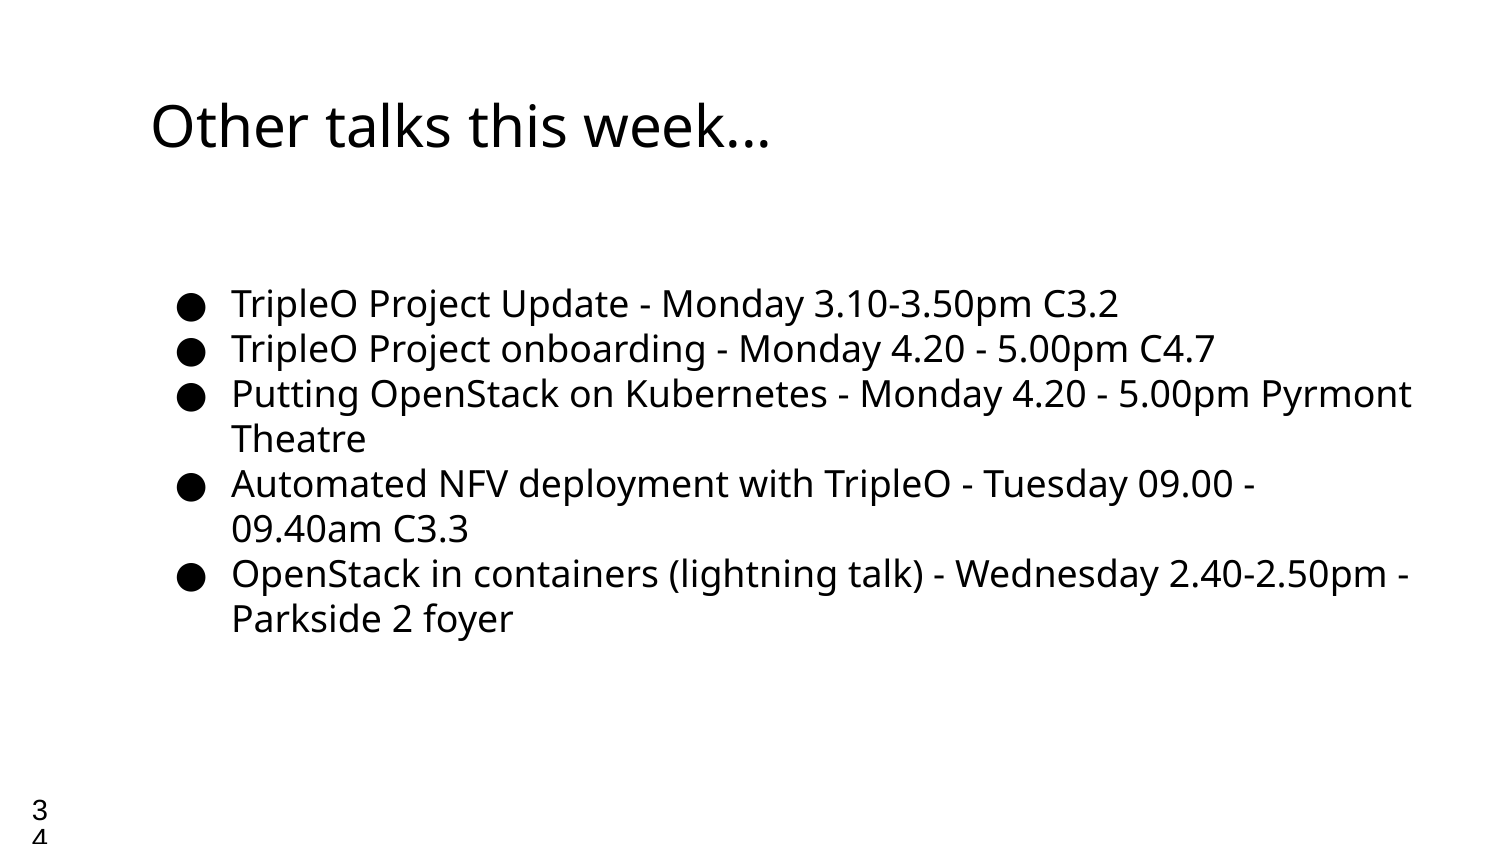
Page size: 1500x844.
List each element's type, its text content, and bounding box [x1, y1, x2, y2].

text_box TripleO Project Update - Monday 3.10-3.50pm C3.2 TripleO Project onboarding - Monday 4.20 - 5.00pm C4.7 Putting OpenStack on Kubernetes - Monday 4.20 - 5.00pm Pyrmont Theatre Automated NFV deployment with TripleO - Tuesday 09.00 - 09.40am C3.3 OpenStack in containers (lightning talk) - Wednesday 2.40-2.50pm - Parkside 2 foyer [141, 237, 1432, 683]
title Other talks this week... [135, 0, 1365, 175]
slide_number <number> [16, 776, 77, 842]
